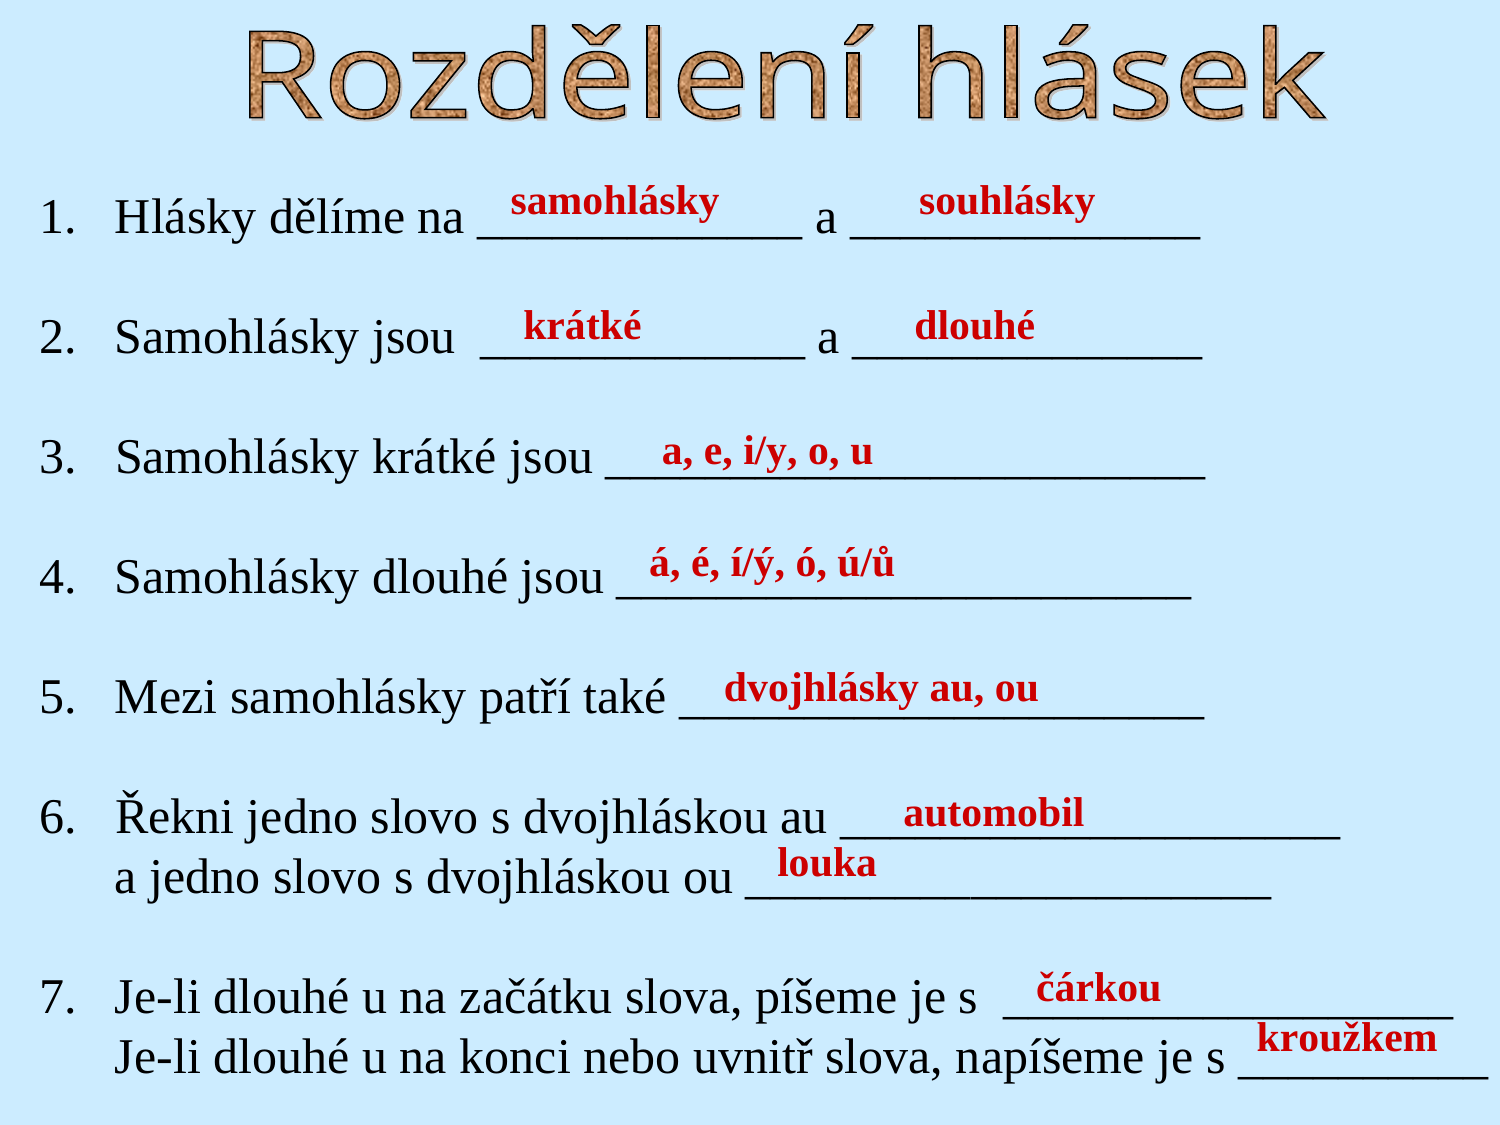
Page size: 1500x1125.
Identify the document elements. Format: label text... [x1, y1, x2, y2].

text_box Rozdělení hlásek [1263, 25, 1325, 118]
text_box Rozdělení hlásek [646, 25, 659, 118]
text_box krátké dlouhé [508, 289, 1051, 356]
text_box Rozdělení hlásek [411, 52, 466, 118]
text_box Rozdělení hlásek [572, 24, 620, 45]
text_box Rozdělení hlásek [919, 25, 982, 118]
text_box Rozdělení hlásek [1181, 51, 1245, 119]
text_box a, e, i/y, o, u [647, 414, 889, 481]
text_box Rozdělení hlásek [564, 51, 628, 119]
text_box á, é, í/ý, ó, ú/ů [634, 527, 911, 593]
text_box Rozdělení hlásek [1004, 25, 1018, 118]
text_box automobil louka [762, 777, 1363, 893]
text_box Rozdělení hlásek [1059, 24, 1088, 45]
text_box Rozdělení hlásek [249, 31, 321, 118]
text_box samohlásky souhlásky [495, 164, 1112, 231]
text_box Rozdělení hlásek [1035, 51, 1096, 119]
text_box Rozdělení hlásek [330, 51, 400, 119]
text_box Rozdělení hlásek [678, 51, 743, 119]
text_box Rozdělení hlásek [478, 25, 545, 119]
text_box Rozdělení hlásek [844, 24, 873, 45]
text_box Rozdělení hlásek [761, 51, 824, 118]
text_box čárkou kroužkem [1021, 952, 1453, 1068]
text_box Hlásky dělíme na _____________ a ______________ Samohlásky jsou _____________ a ______________ 3. Samohlásky krátké jsou ________________________ 4. Samohlásky dlouhé jsou _______________________ Mezi samohlásky patří také _____________________ 6. Řekni jedno slovo s dvojhláskou au ____________________ a jedno slovo s dvojhláskou ou _____________________ 7. Je-li dlouhé u na začátku slova, píšeme je s __________________ Je-li dlouhé u na konci nebo uvnitř slova, napíšeme je s __________ [25, 176, 1500, 1125]
text_box Rozdělení hlásek [1114, 51, 1168, 119]
text_box Rozdělení hlásek [846, 52, 860, 118]
text_box dvojhlásky au, ou [709, 652, 1055, 718]
